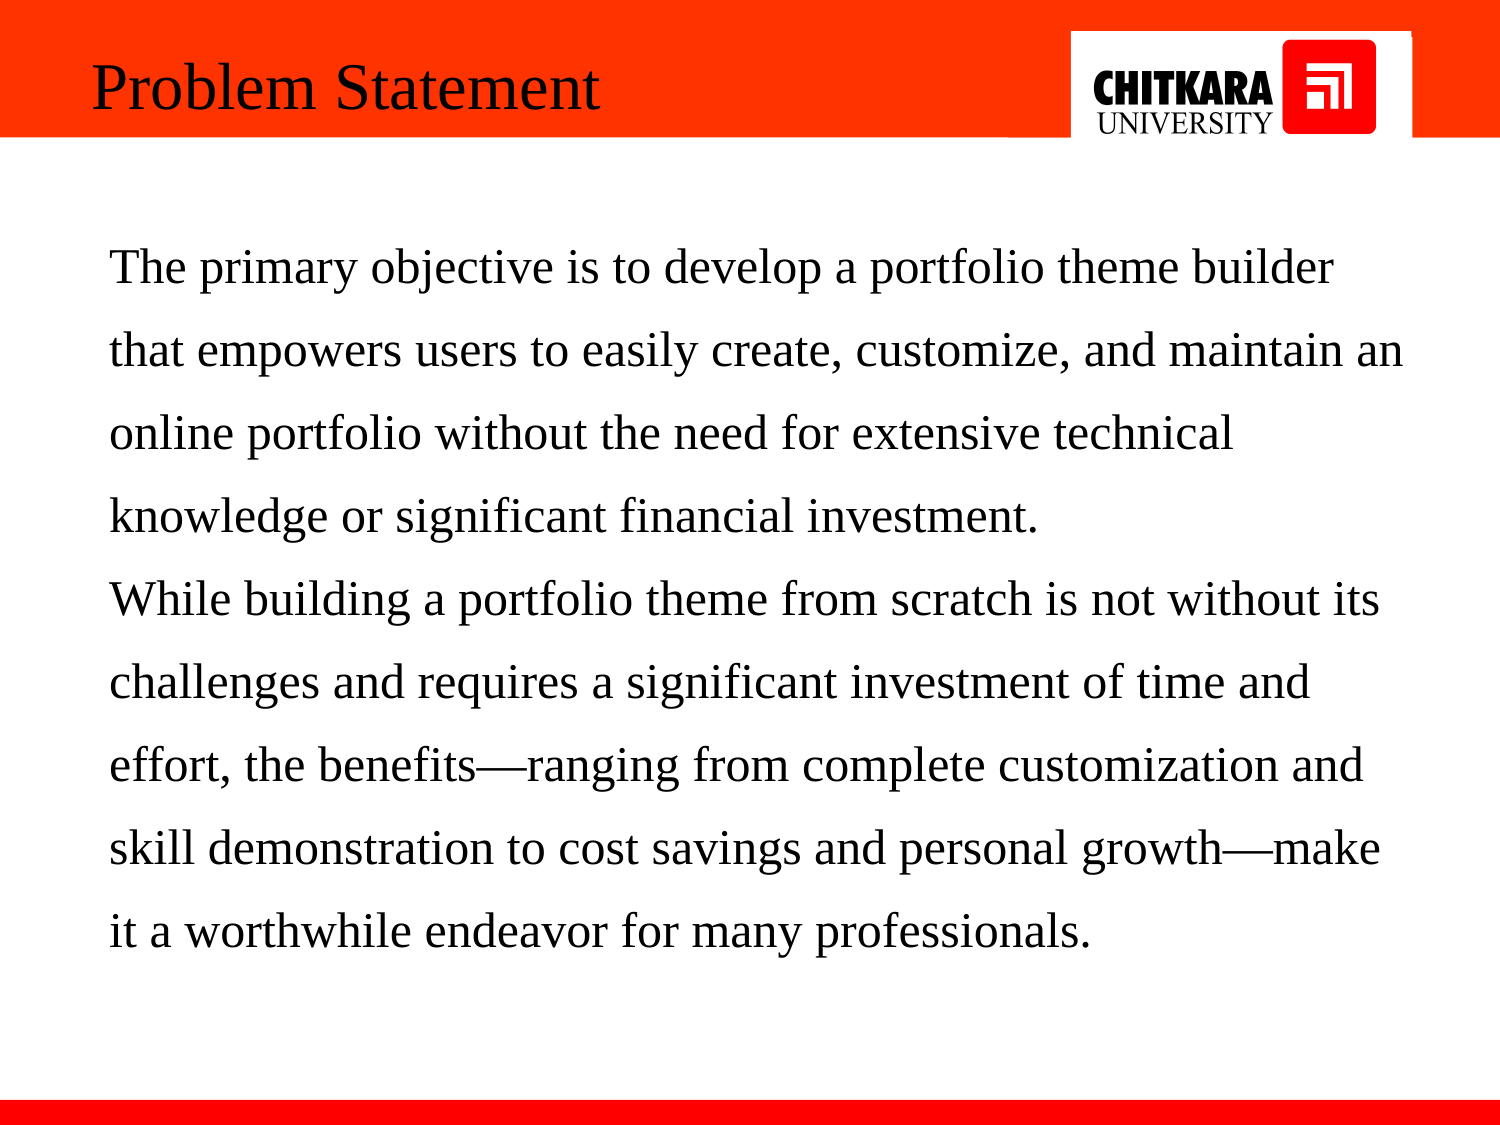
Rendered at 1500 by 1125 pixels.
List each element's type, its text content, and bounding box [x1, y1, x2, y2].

text_box Problem Statement [76, 42, 963, 132]
text_box The primary objective is to develop a portfolio theme builder that empowers users to easily create, customize, and maintain an online portfolio without the need for extensive technical knowledge or significant financial investment. While building a portfolio theme from scratch is not without its challenges and requires a significant investment of time and effort, the benefits—ranging from complete customization and skill demonstration to cost savings and personal growth—make it a worthwhile endeavor for many professionals. [94, 204, 1430, 966]
